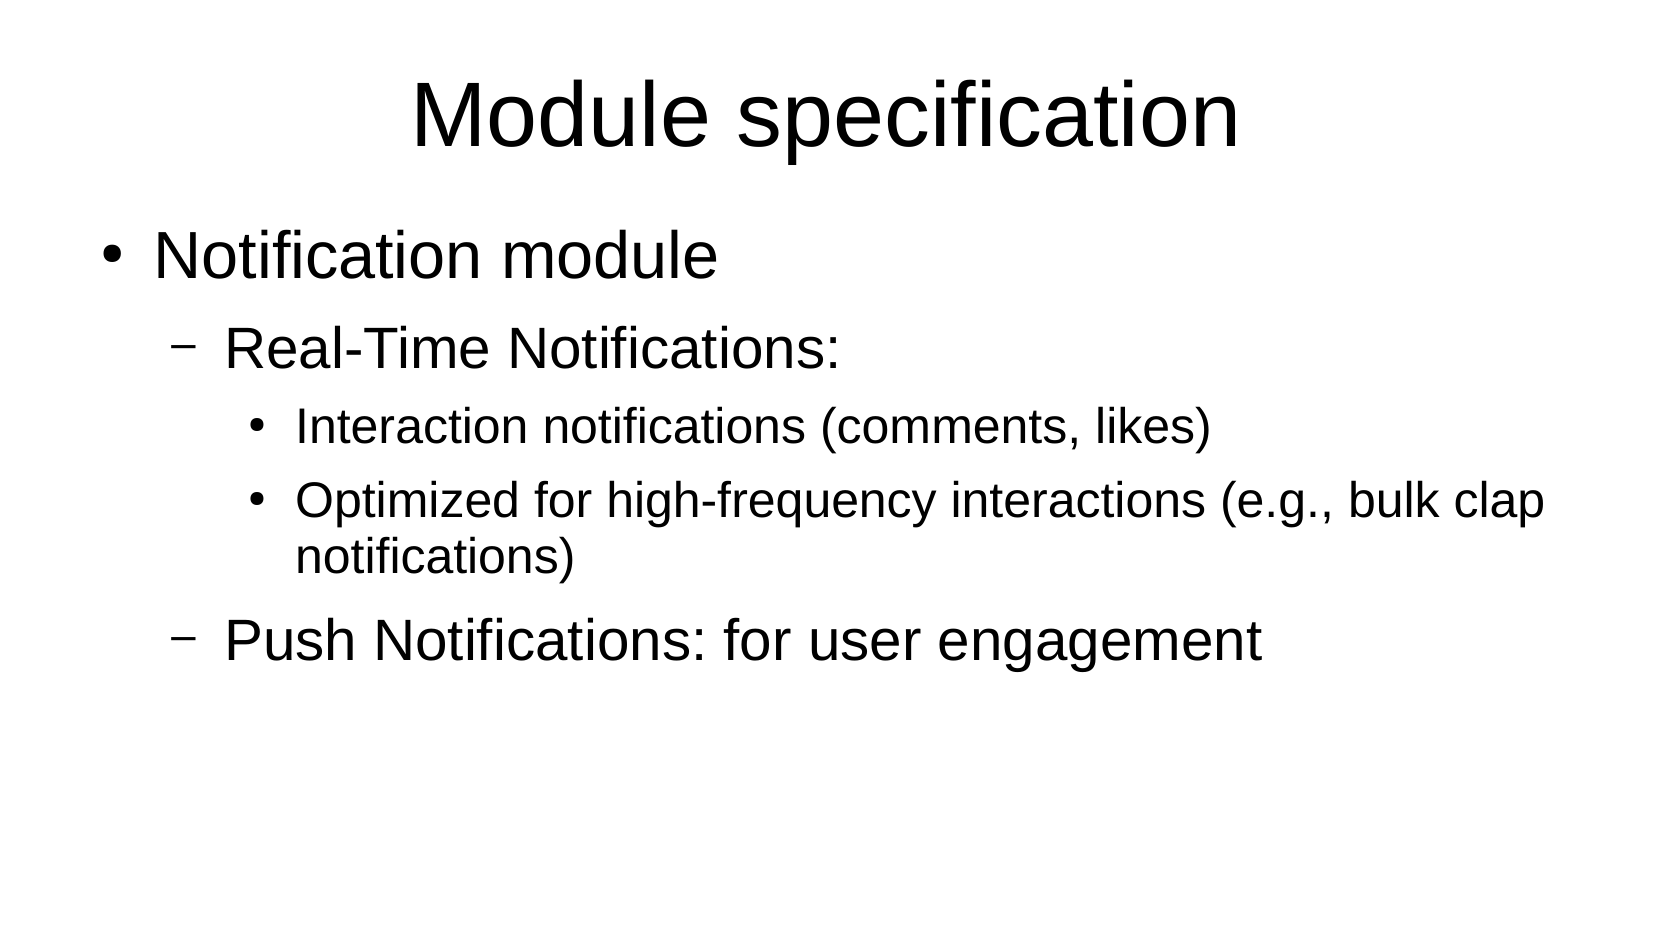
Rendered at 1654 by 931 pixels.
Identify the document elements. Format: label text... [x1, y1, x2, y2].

list Notification module Real-Time Notifications: Interaction notifications (comments, likes) Optimized for high-frequency interactions (e.g., bulk clap notifications) Push Notifications: for user engagement [82, 217, 1571, 758]
title Module specification [82, 37, 1571, 193]
